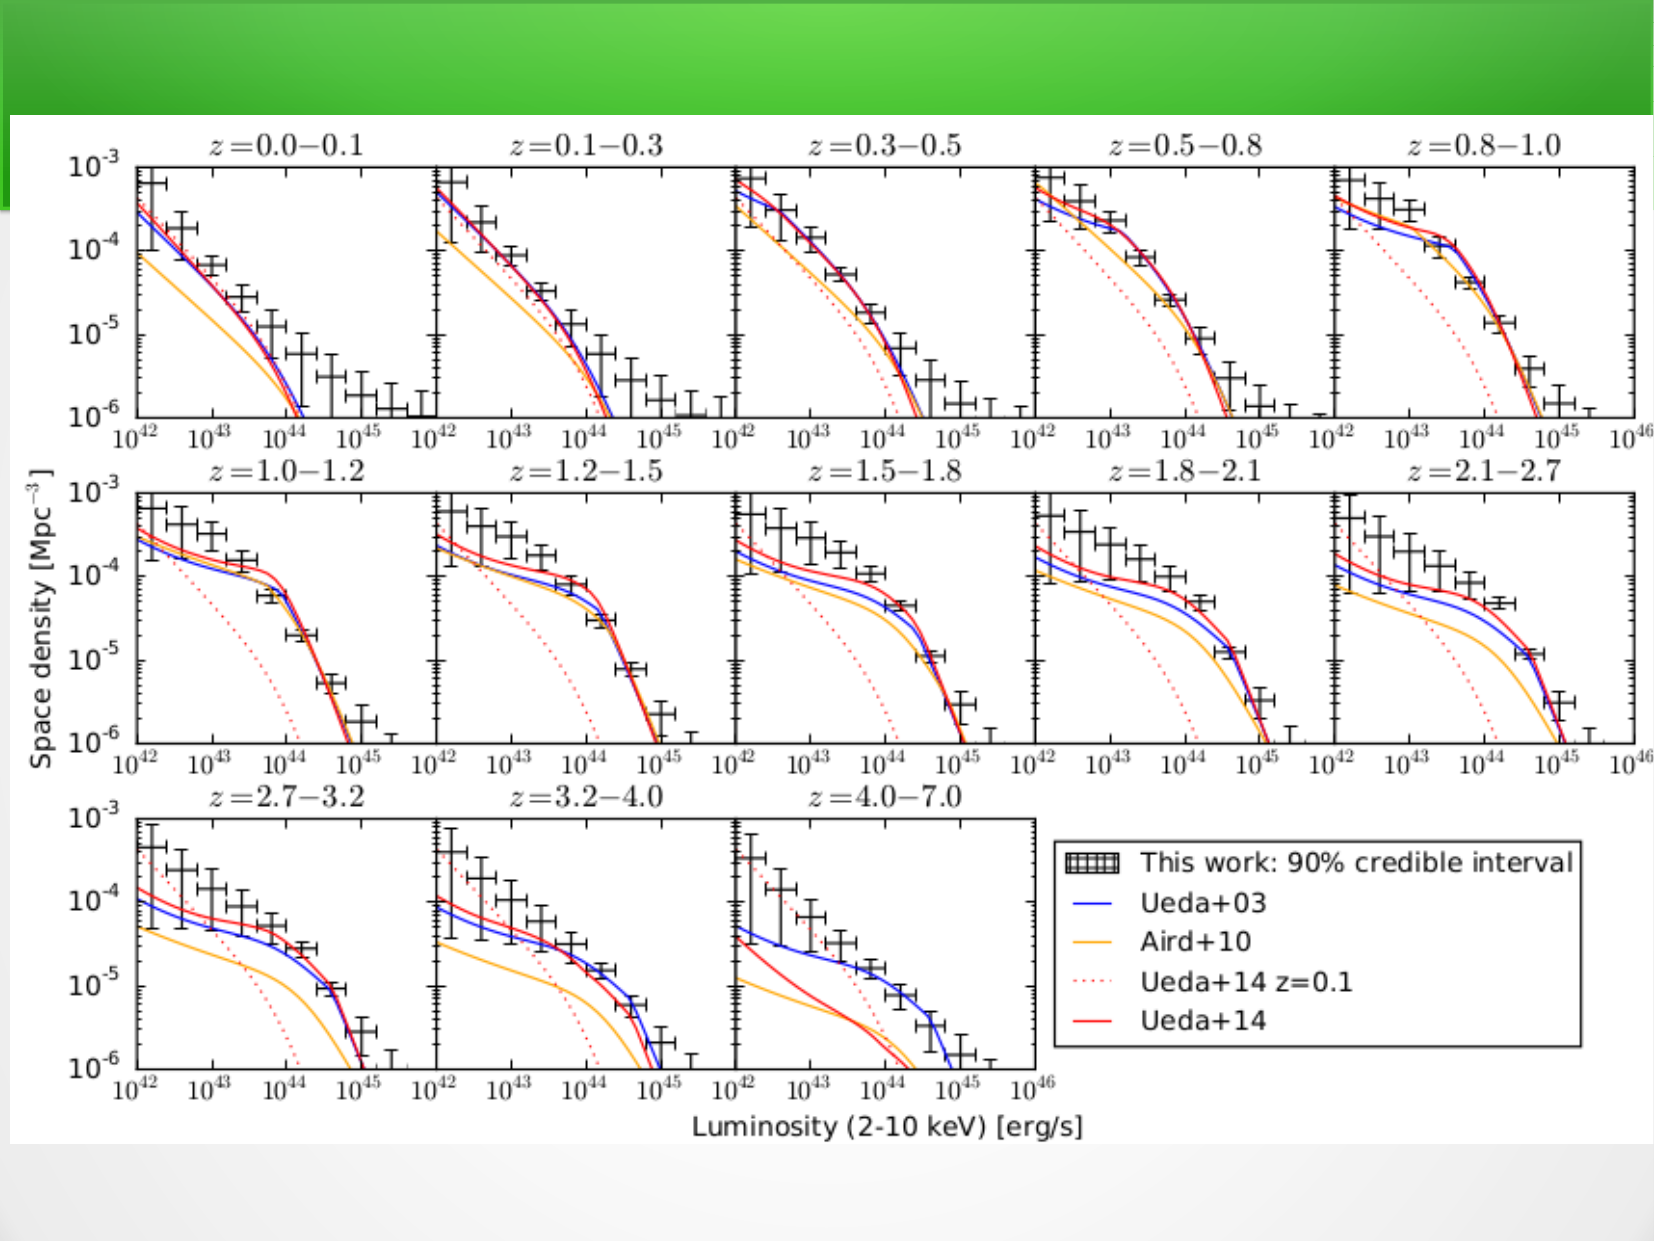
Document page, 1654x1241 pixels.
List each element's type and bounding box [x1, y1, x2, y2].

picture [10, 115, 1654, 1144]
